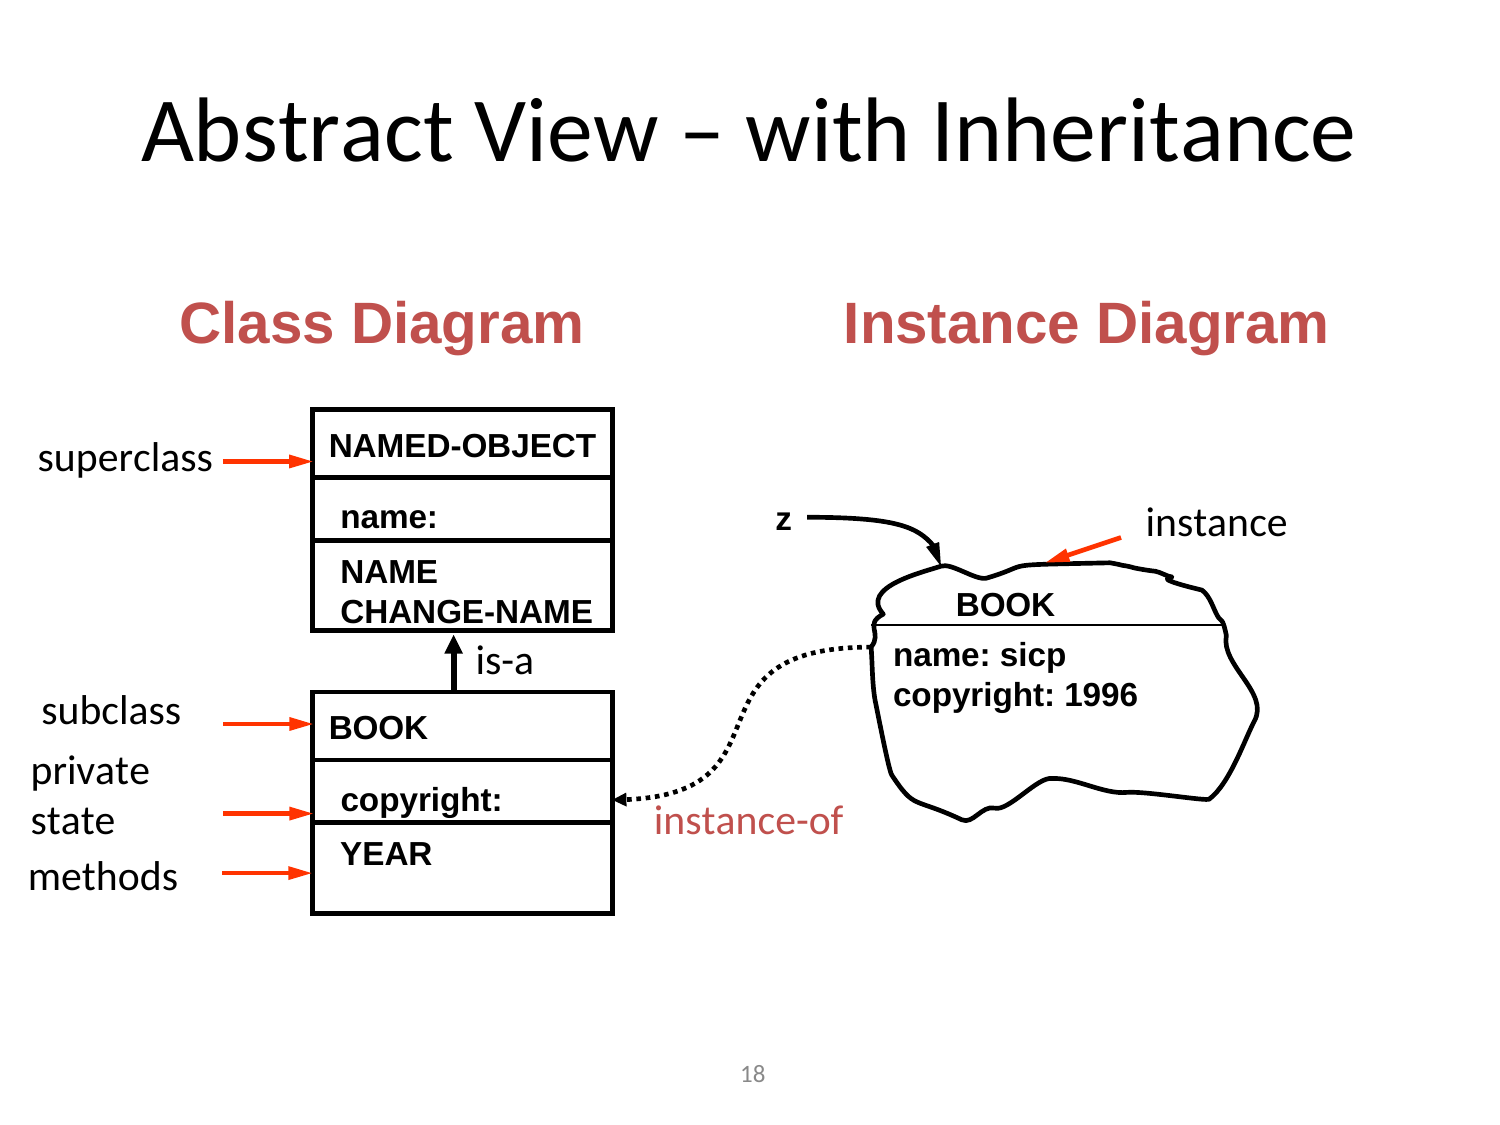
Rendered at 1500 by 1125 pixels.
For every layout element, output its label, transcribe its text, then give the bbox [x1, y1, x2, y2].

text_box z [760, 489, 808, 545]
text_box instance [1130, 487, 1303, 553]
text_box private state [15, 735, 254, 851]
text_box NAME CHANGE-NAME [325, 542, 609, 638]
text_box name: [325, 487, 454, 538]
title Abstract View – with Inheritance [75, 24, 1426, 254]
text_box Class Diagram Instance Diagram [99, 277, 1347, 363]
text_box instance-of [639, 785, 859, 851]
text_box copyright: [325, 770, 518, 820]
text_box <number> [512, 1042, 988, 1103]
text_box is-a [460, 624, 550, 691]
text_box NAMED-OBJECT [313, 416, 612, 472]
text_box YEAR [325, 824, 448, 881]
text_box subclass [26, 675, 197, 735]
text_box superclass [23, 422, 229, 488]
text_box methods [13, 841, 238, 907]
text_box name: sicp copyright: 1996 [878, 625, 1186, 721]
text_box BOOK [904, 575, 1071, 624]
text_box BOOK [313, 698, 444, 755]
